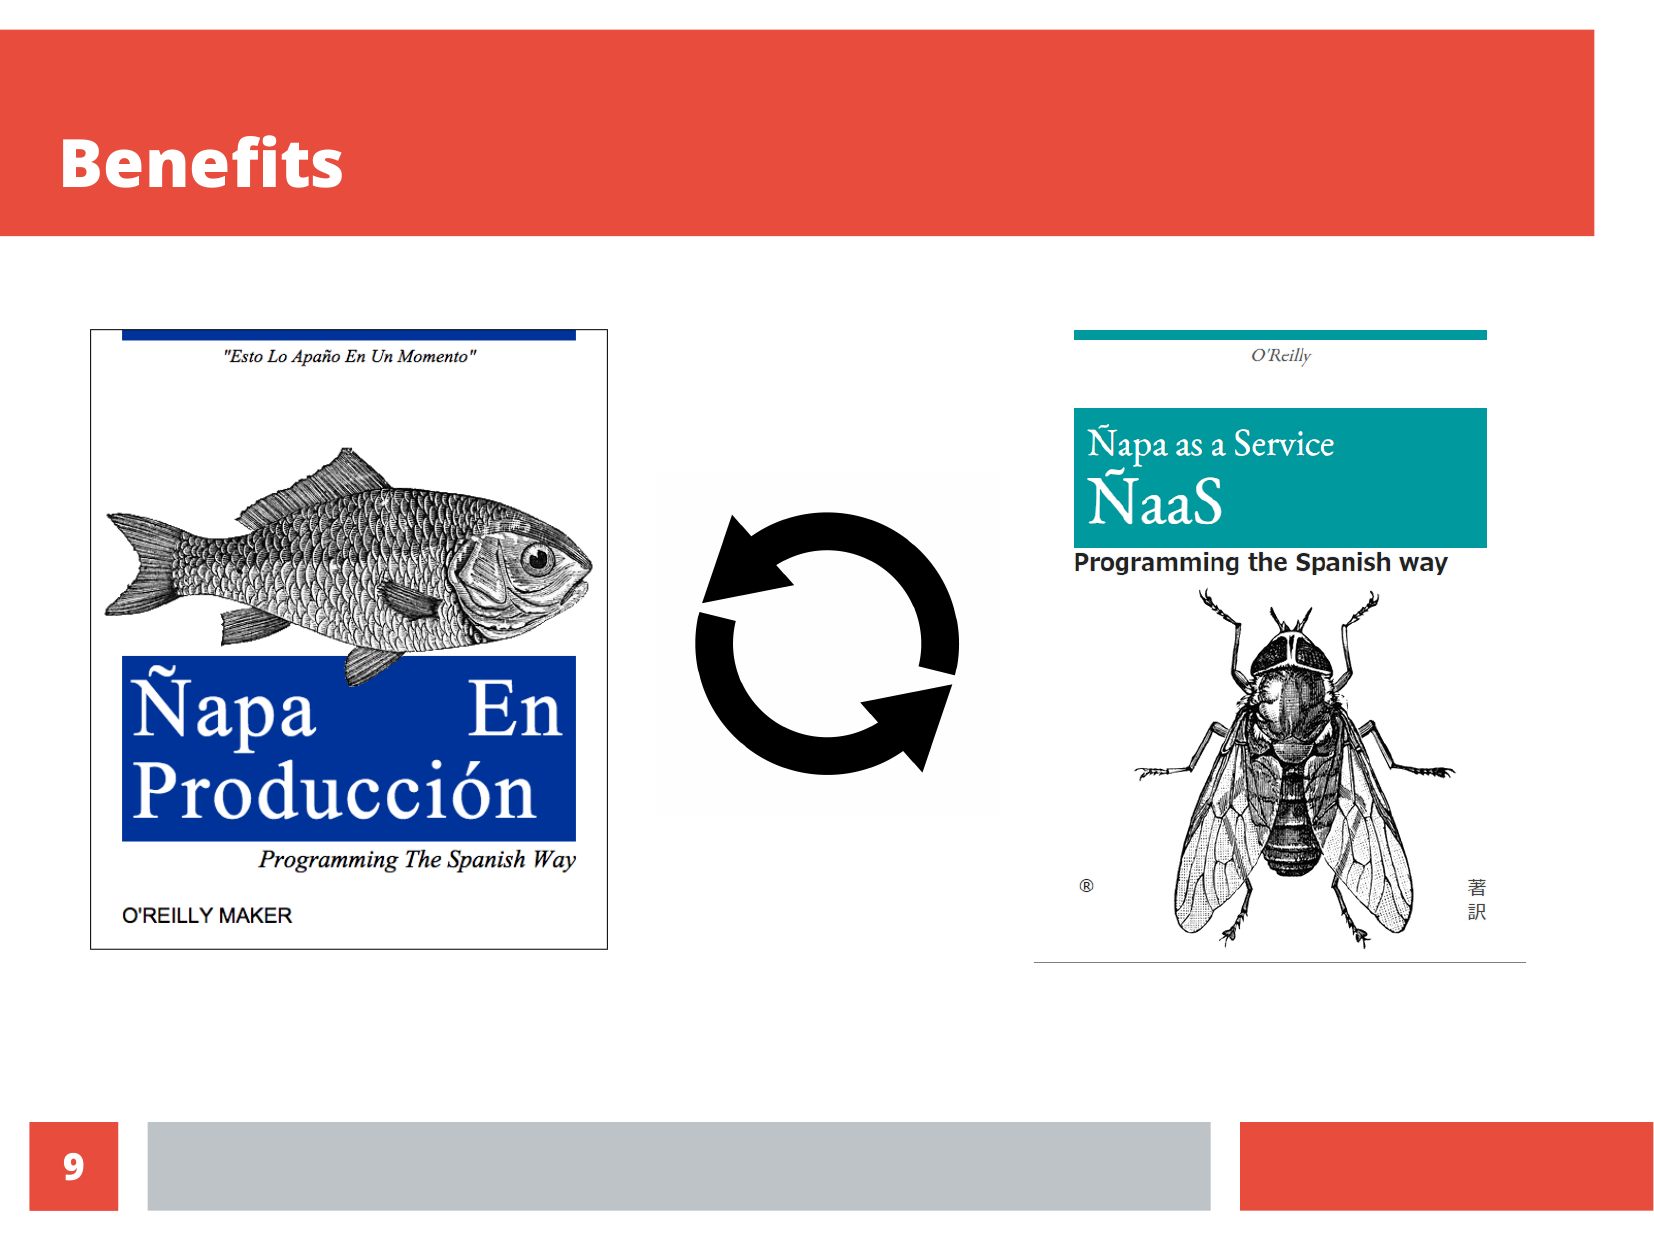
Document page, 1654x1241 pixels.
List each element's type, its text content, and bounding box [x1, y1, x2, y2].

title Benefits [59, 59, 1595, 207]
picture [655, 472, 999, 815]
picture [87, 324, 610, 957]
picture [1034, 330, 1526, 963]
